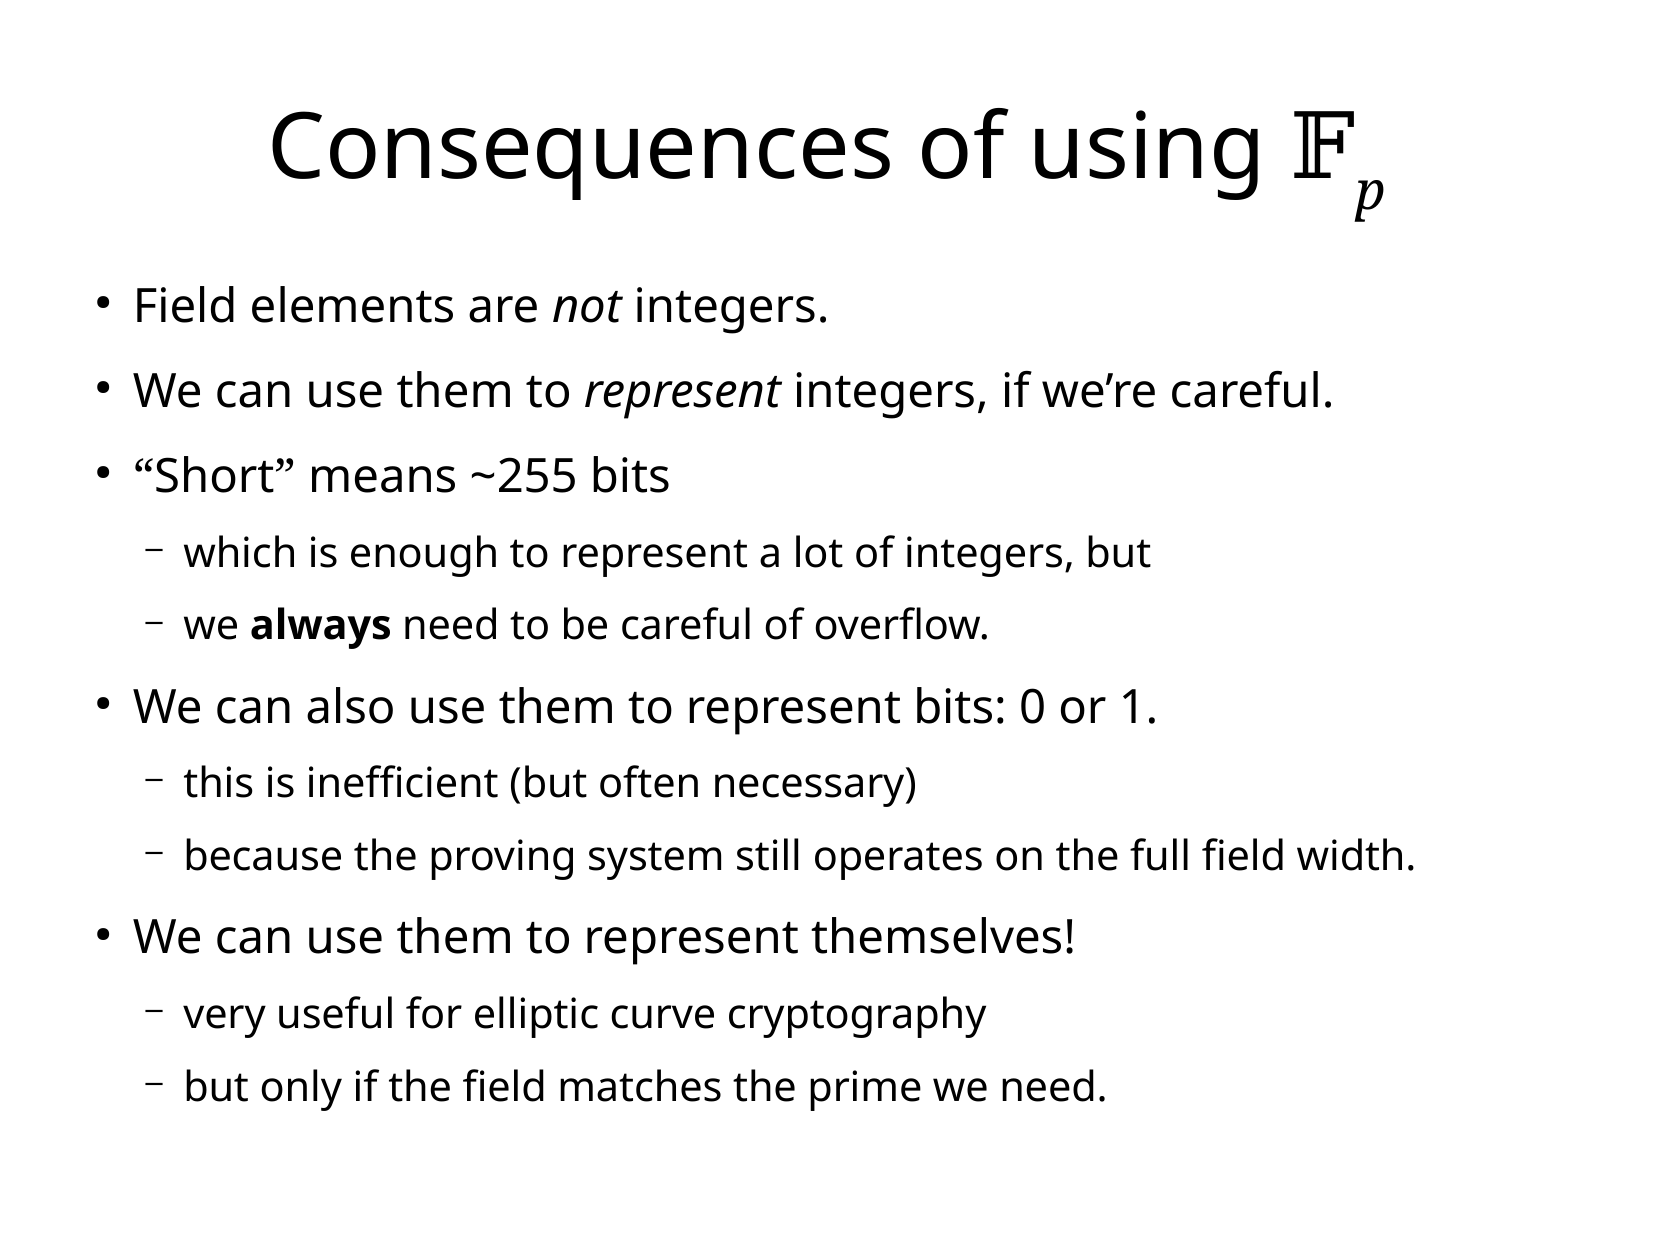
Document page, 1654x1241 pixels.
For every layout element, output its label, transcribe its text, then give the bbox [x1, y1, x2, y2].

title Consequences of using 𝔽p [82, 49, 1571, 257]
list Field elements are not integers. We can use them to represent integers, if we’re careful. “Short” means ~255 bits which is enough to represent a lot of integers, but we always need to be careful of overflow. We can also use them to represent bits: 0 or 1. this is inefficient (but often necessary) because the proving system still operates on the full field width. We can use them to represent themselves! very useful for elliptic curve cryptography but only if the field matches the prime we need. [82, 271, 1571, 1116]
